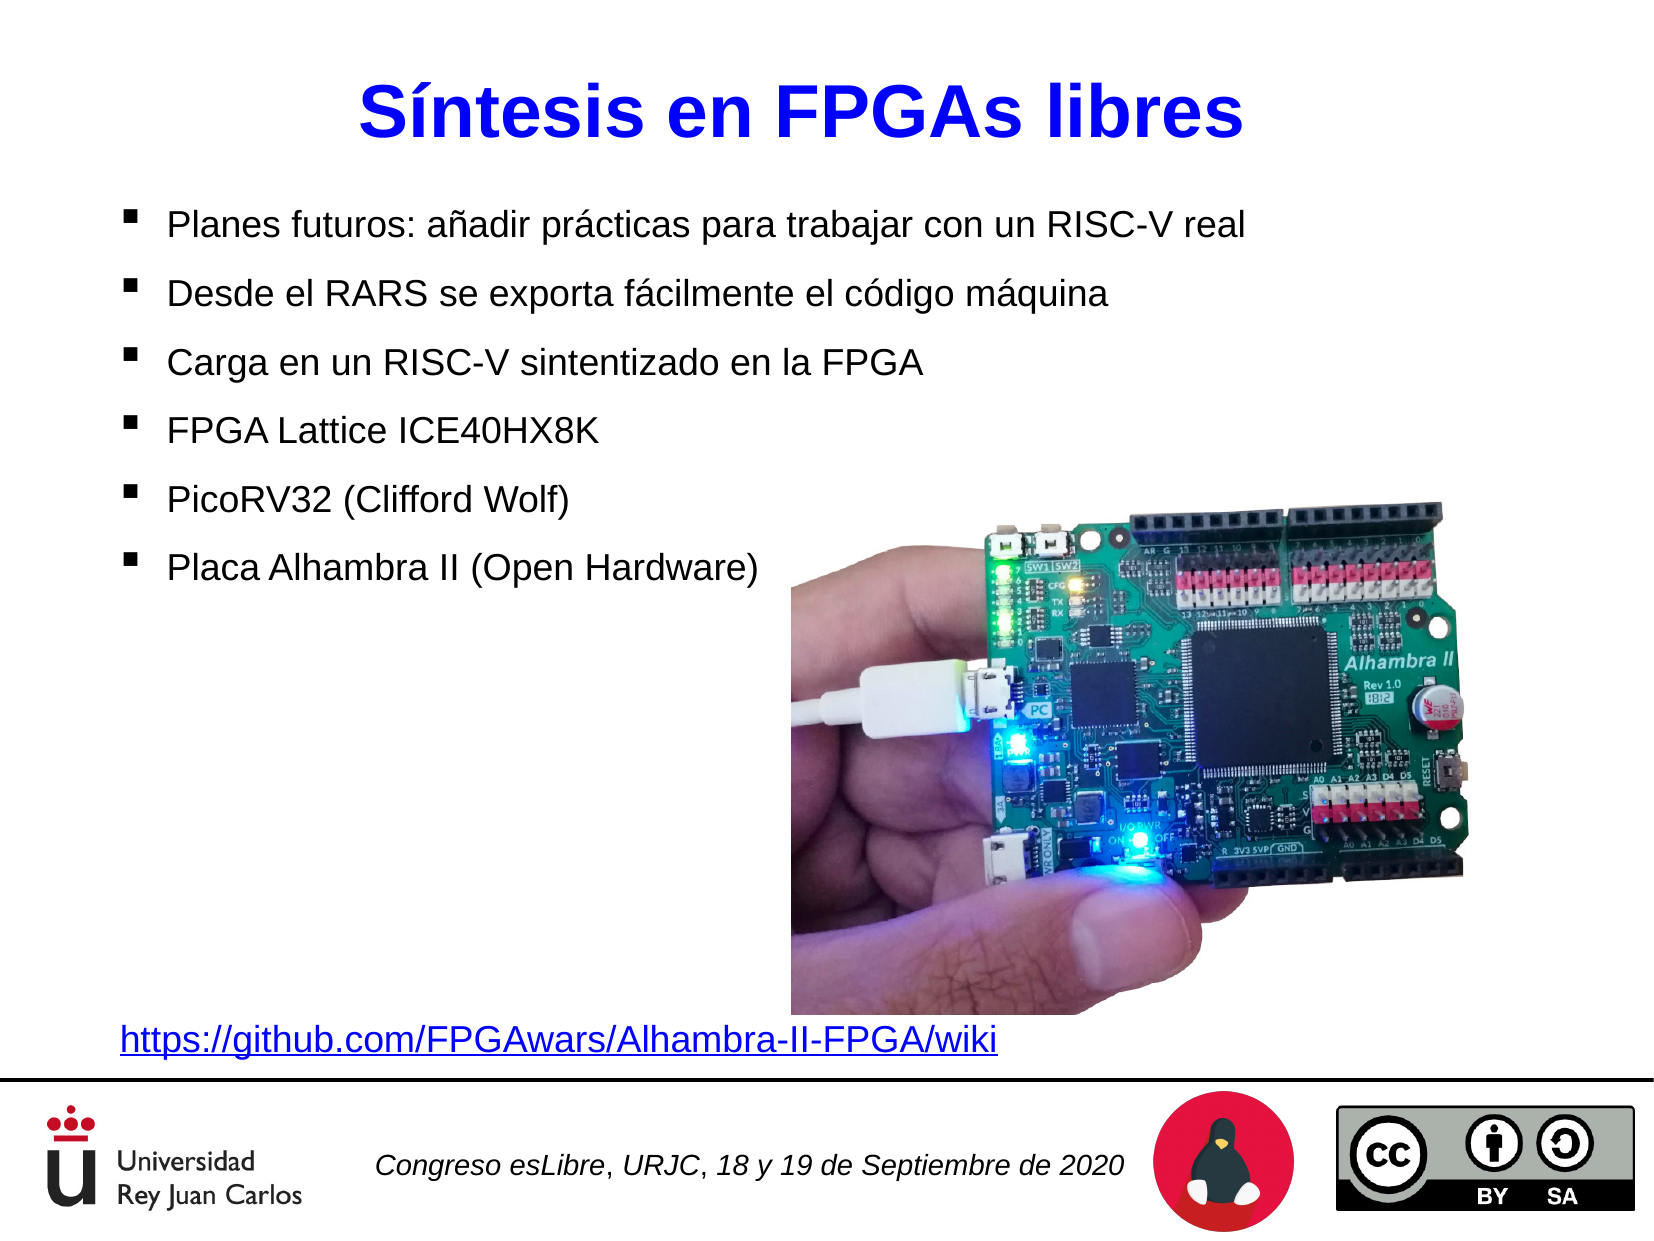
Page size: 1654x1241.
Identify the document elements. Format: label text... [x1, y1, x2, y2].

picture [30, 1094, 315, 1220]
text_box Congreso esLibre, URJC, 18 y 19 de Septiembre de 2020 [359, 1139, 1153, 1215]
picture [1153, 1091, 1294, 1232]
text_box Síntesis en FPGAs libres [142, 54, 1463, 161]
picture [1336, 1094, 1635, 1221]
text_box Planes futuros: añadir prácticas para trabajar con un RISC-V real Desde el RARS se exporta fácilmente el código máquina Carga en un RISC-V sintentizado en la FPGA FPGA Lattice ICE40HX8K PicoRV32 (Clifford Wolf) Placa Alhambra II (Open Hardware) https://github.com/FPGAwars/Alhambra-II-FPGA/wiki [104, 192, 1590, 1080]
picture [791, 397, 1590, 1015]
